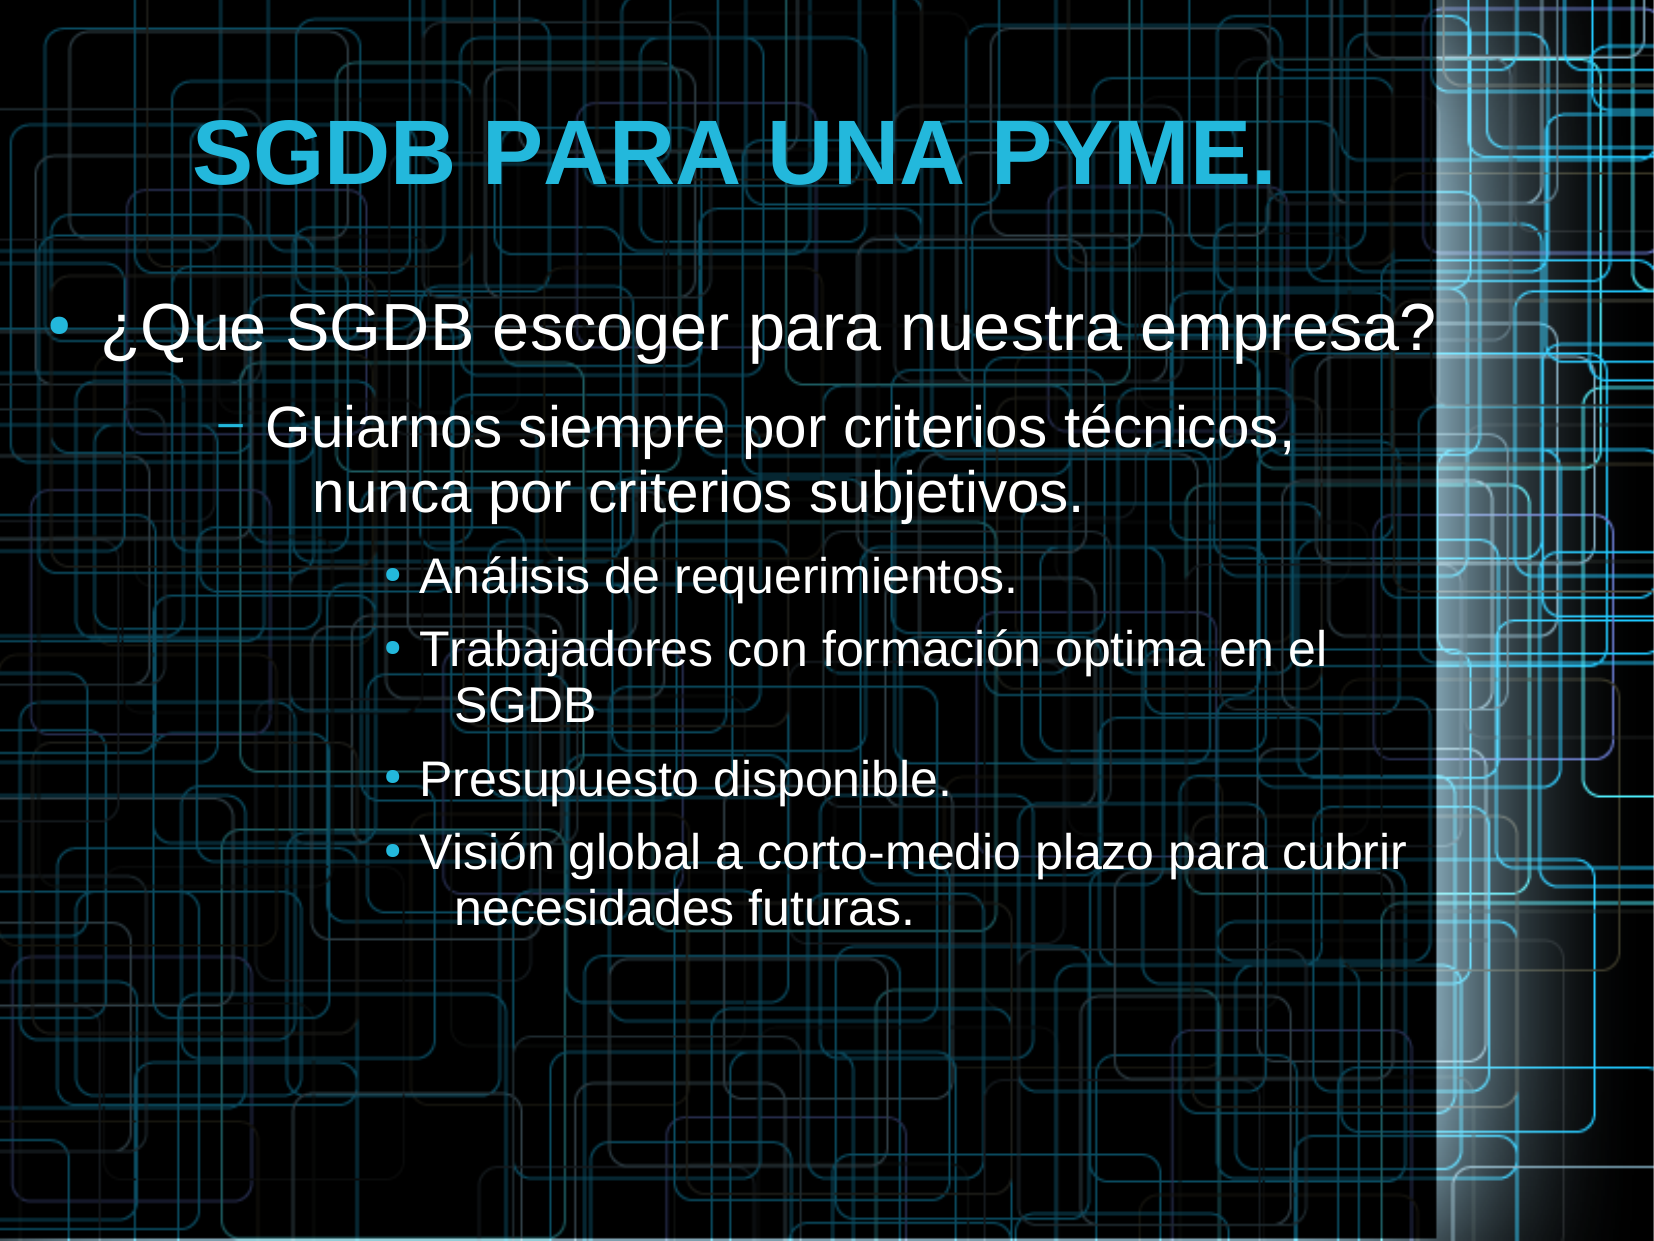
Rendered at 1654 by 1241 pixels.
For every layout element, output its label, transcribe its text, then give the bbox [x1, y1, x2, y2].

title SGDB PARA UNA PYME. [82, 49, 1388, 257]
picture [0, 0, 1654, 1241]
list ¿Que SGDB escoger para nuestra empresa? Guiarnos siempre por criterios técnicos, nunca por criterios subjetivos. Análisis de requerimientos. Trabajadores con formación optima en el SGDB Presupuesto disponible. Visión global a corto-medio plazo para cubrir necesidades futuras. [29, 290, 1447, 1010]
